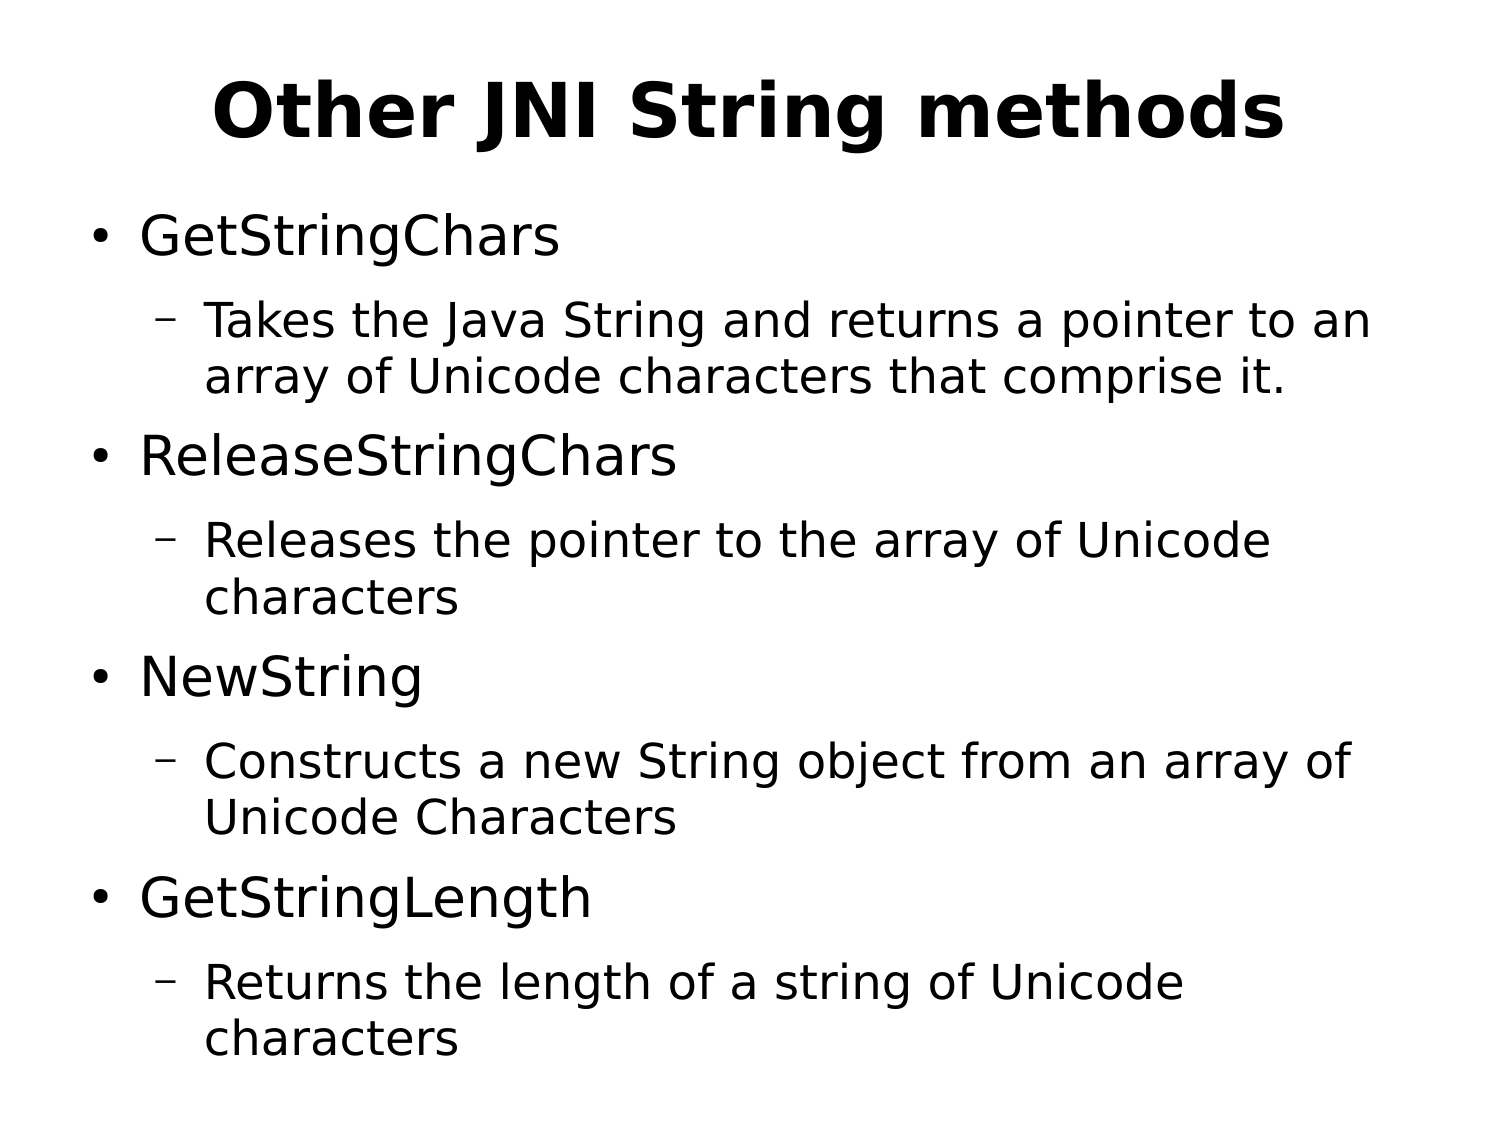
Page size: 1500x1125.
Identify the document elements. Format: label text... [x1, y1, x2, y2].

title Other JNI String methods [75, 44, 1425, 177]
list GetStringChars Takes the Java String and returns a pointer to an array of Unicode characters that comprise it. ReleaseStringChars Releases the pointer to the array of Unicode characters NewString Constructs a new String object from an array of Unicode Characters GetStringLength Returns the length of a string of Unicode characters [75, 204, 1395, 1075]
